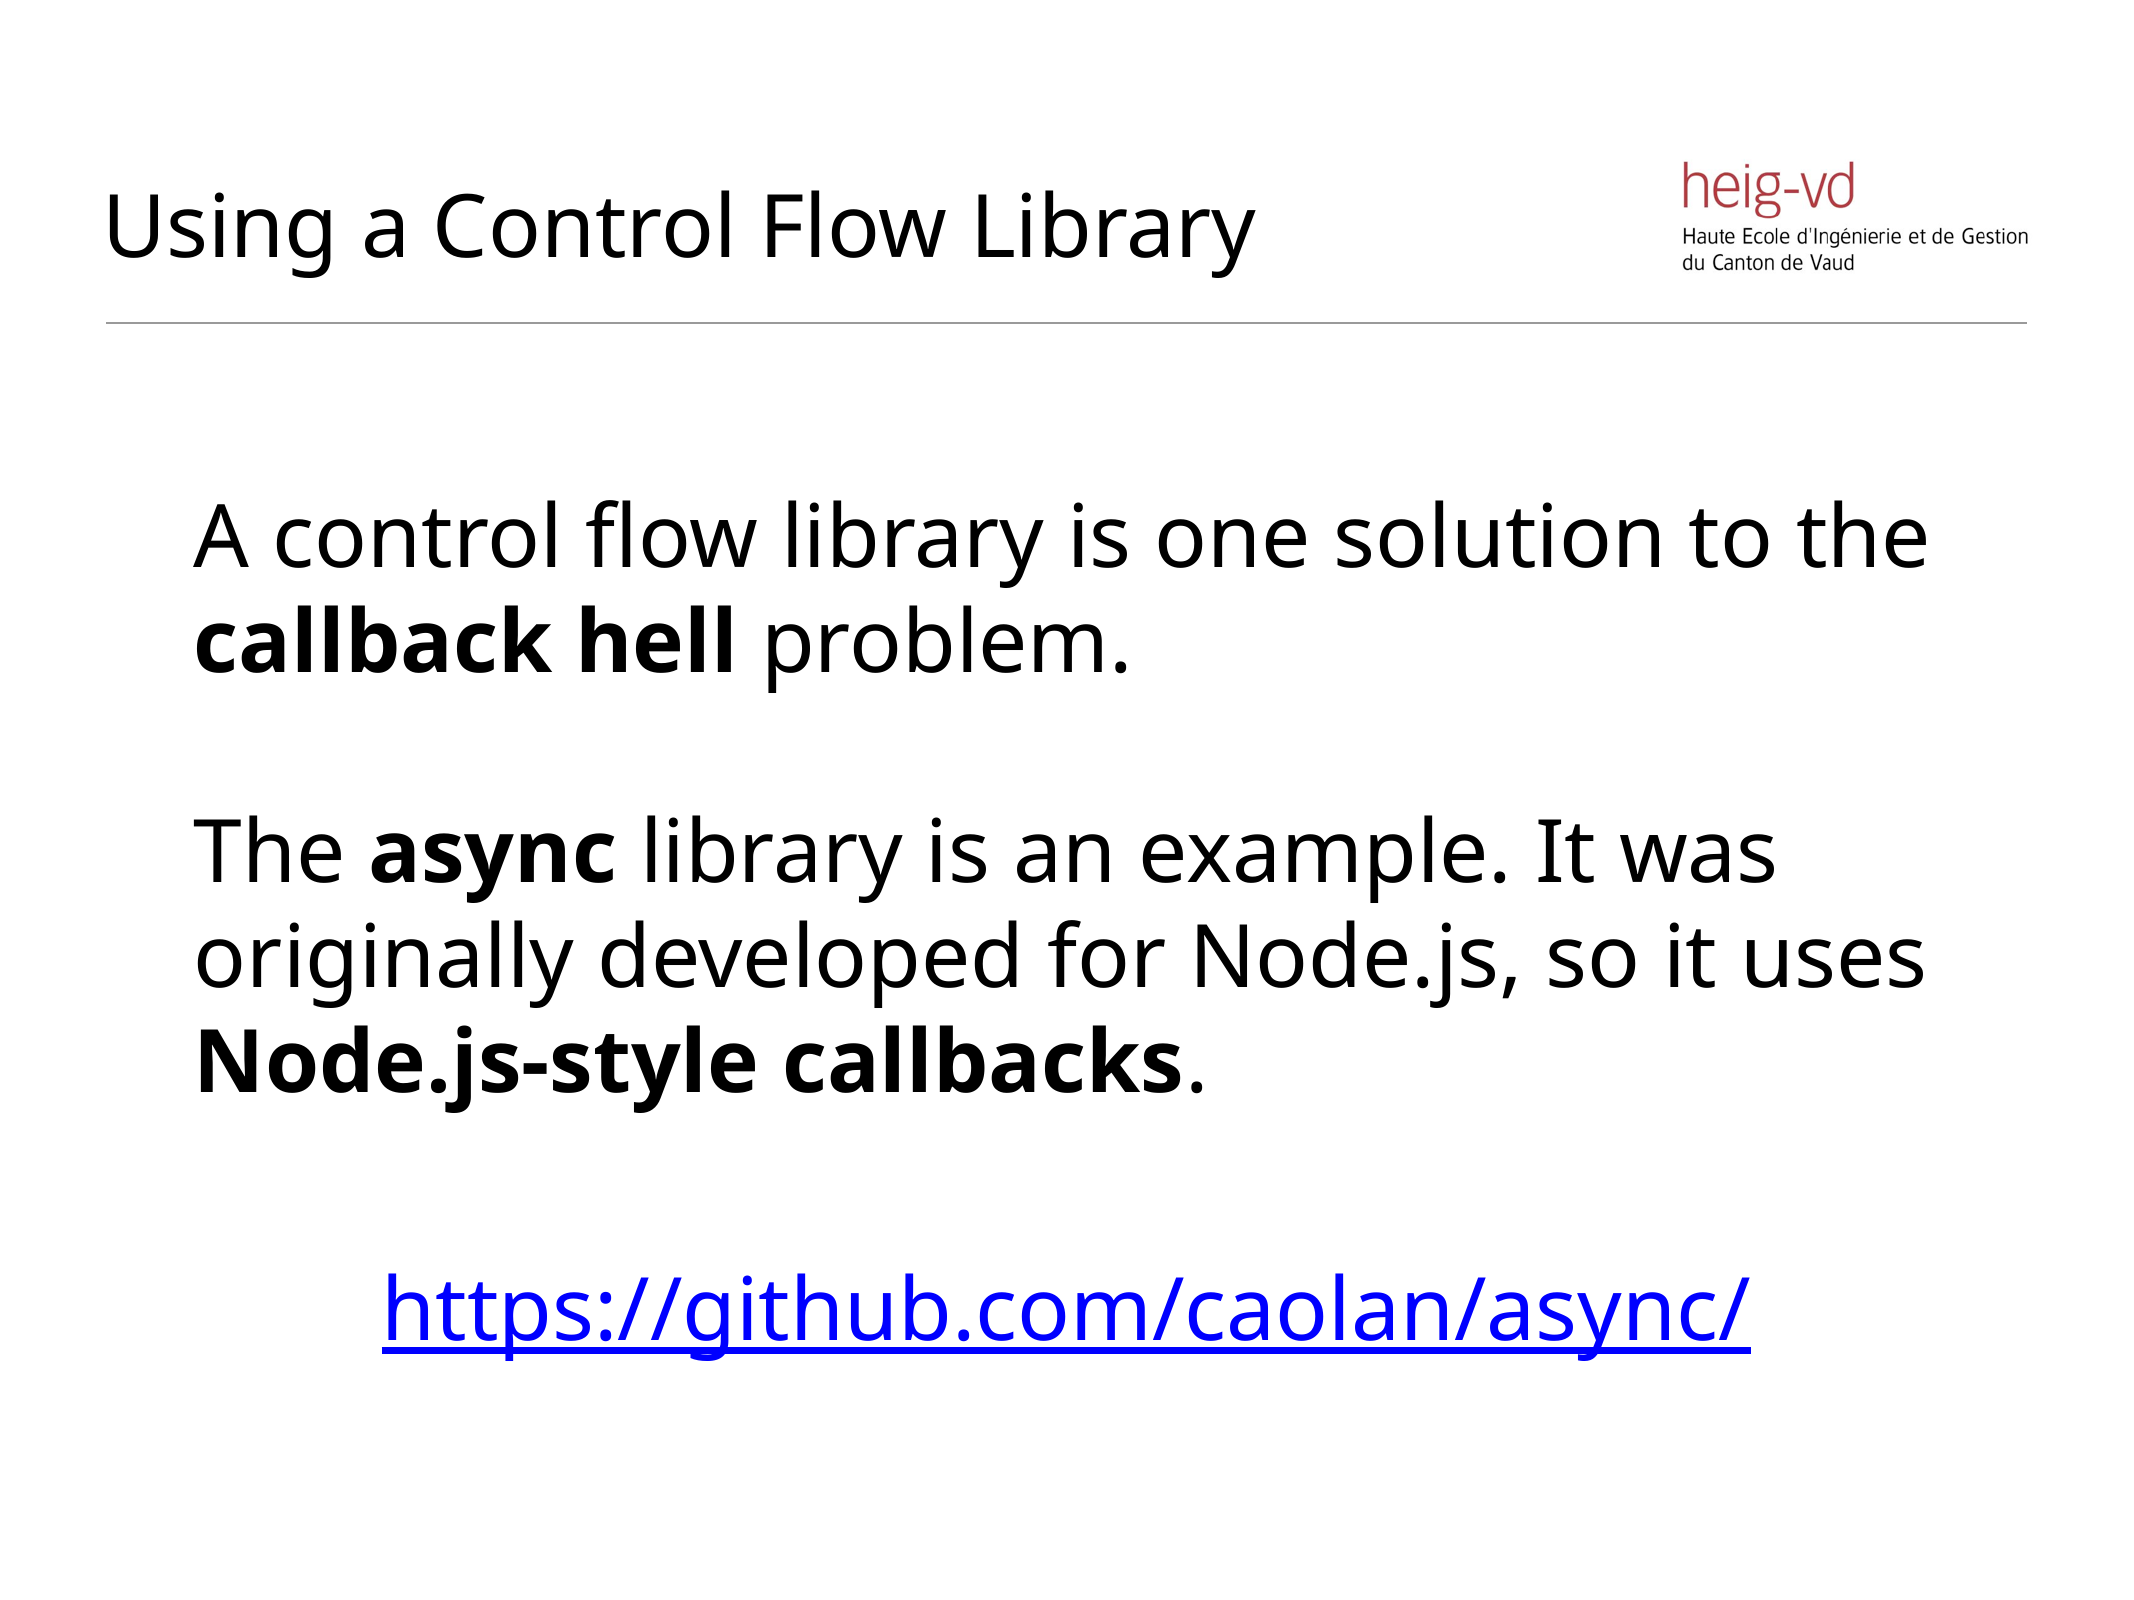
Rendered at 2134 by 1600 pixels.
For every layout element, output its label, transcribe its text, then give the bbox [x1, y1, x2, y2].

title Using a Control Flow Library [93, 54, 2040, 284]
text_box A control flow library is one solution to the callback hell problem. The async library is an example. It was originally developed for Node.js, so it uses Node.js-style callbacks. [185, 471, 1948, 1119]
text_box https://github.com/caolan/async/ [373, 1244, 1760, 1381]
